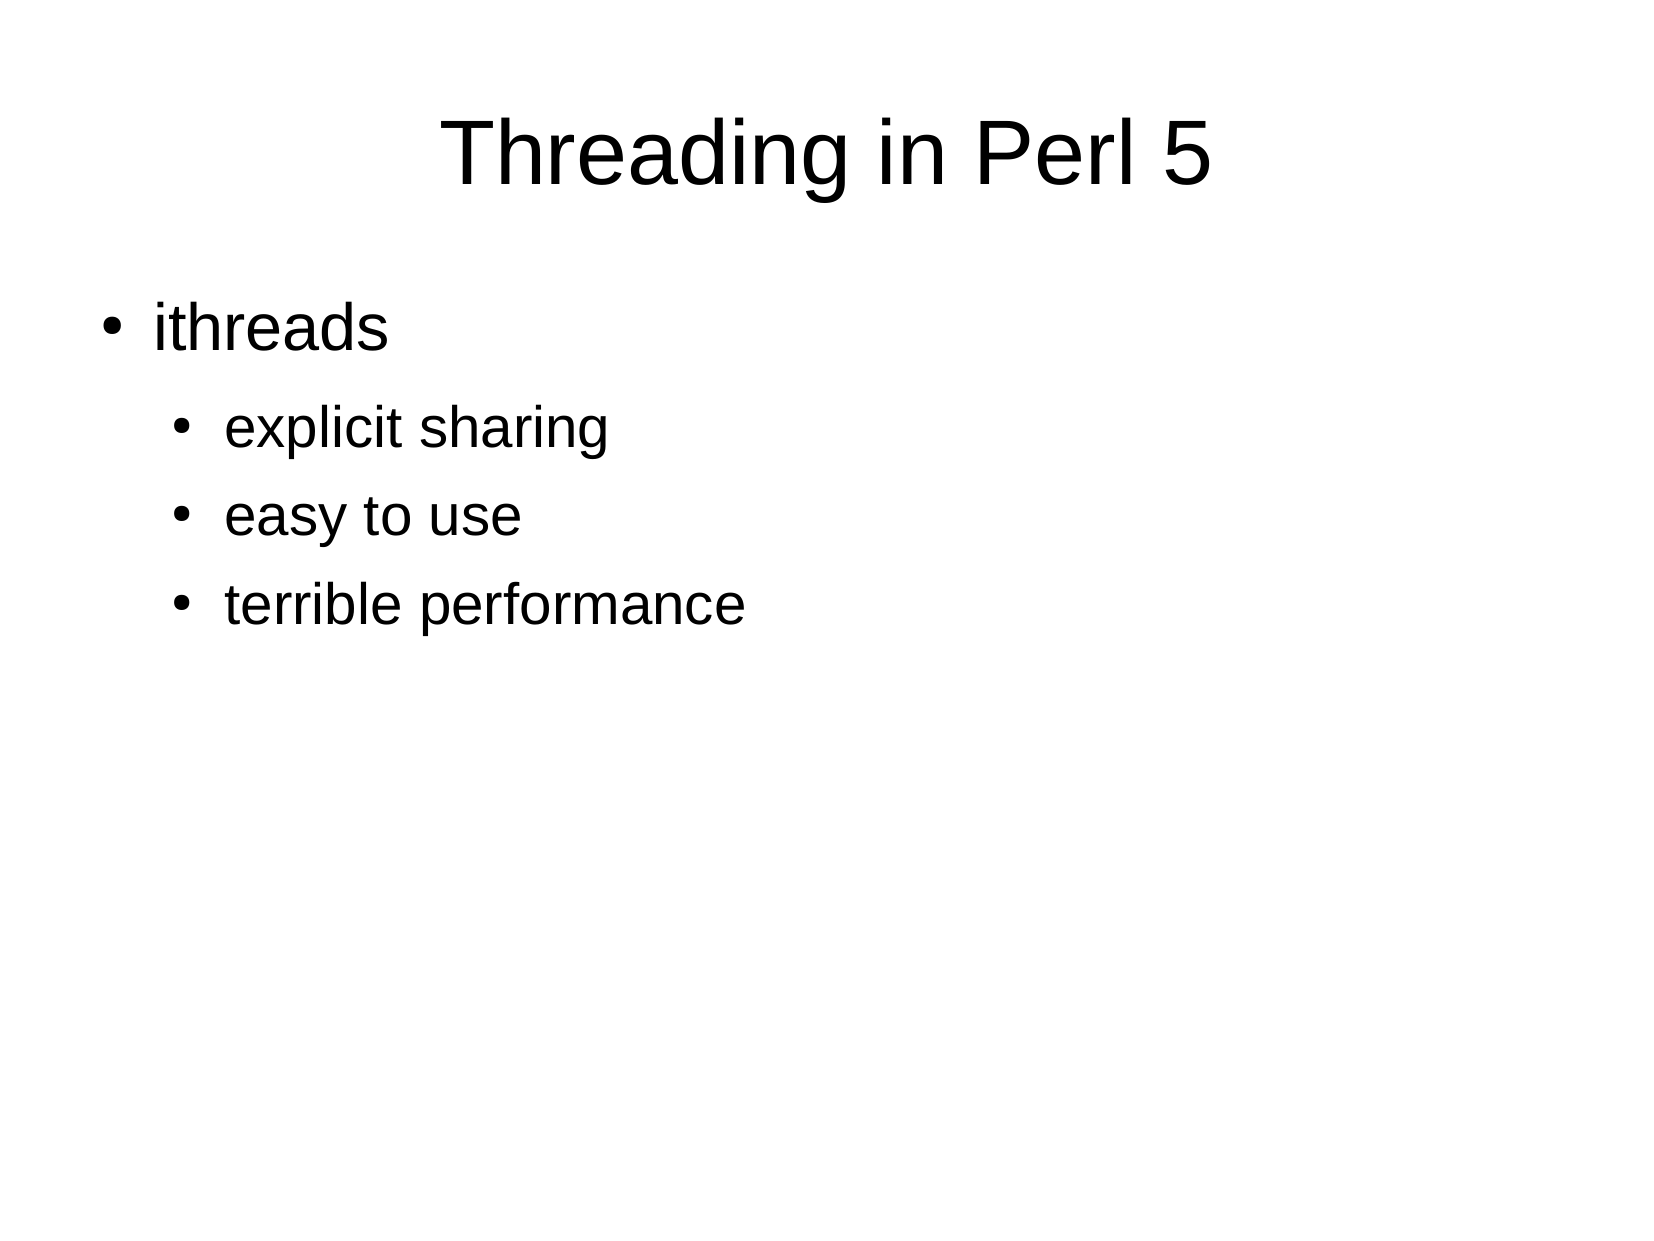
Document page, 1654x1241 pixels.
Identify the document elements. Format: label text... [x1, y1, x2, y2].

title Threading in Perl 5 [82, 49, 1571, 257]
list ithreads explicit sharing easy to use terrible performance [82, 290, 1571, 1010]
